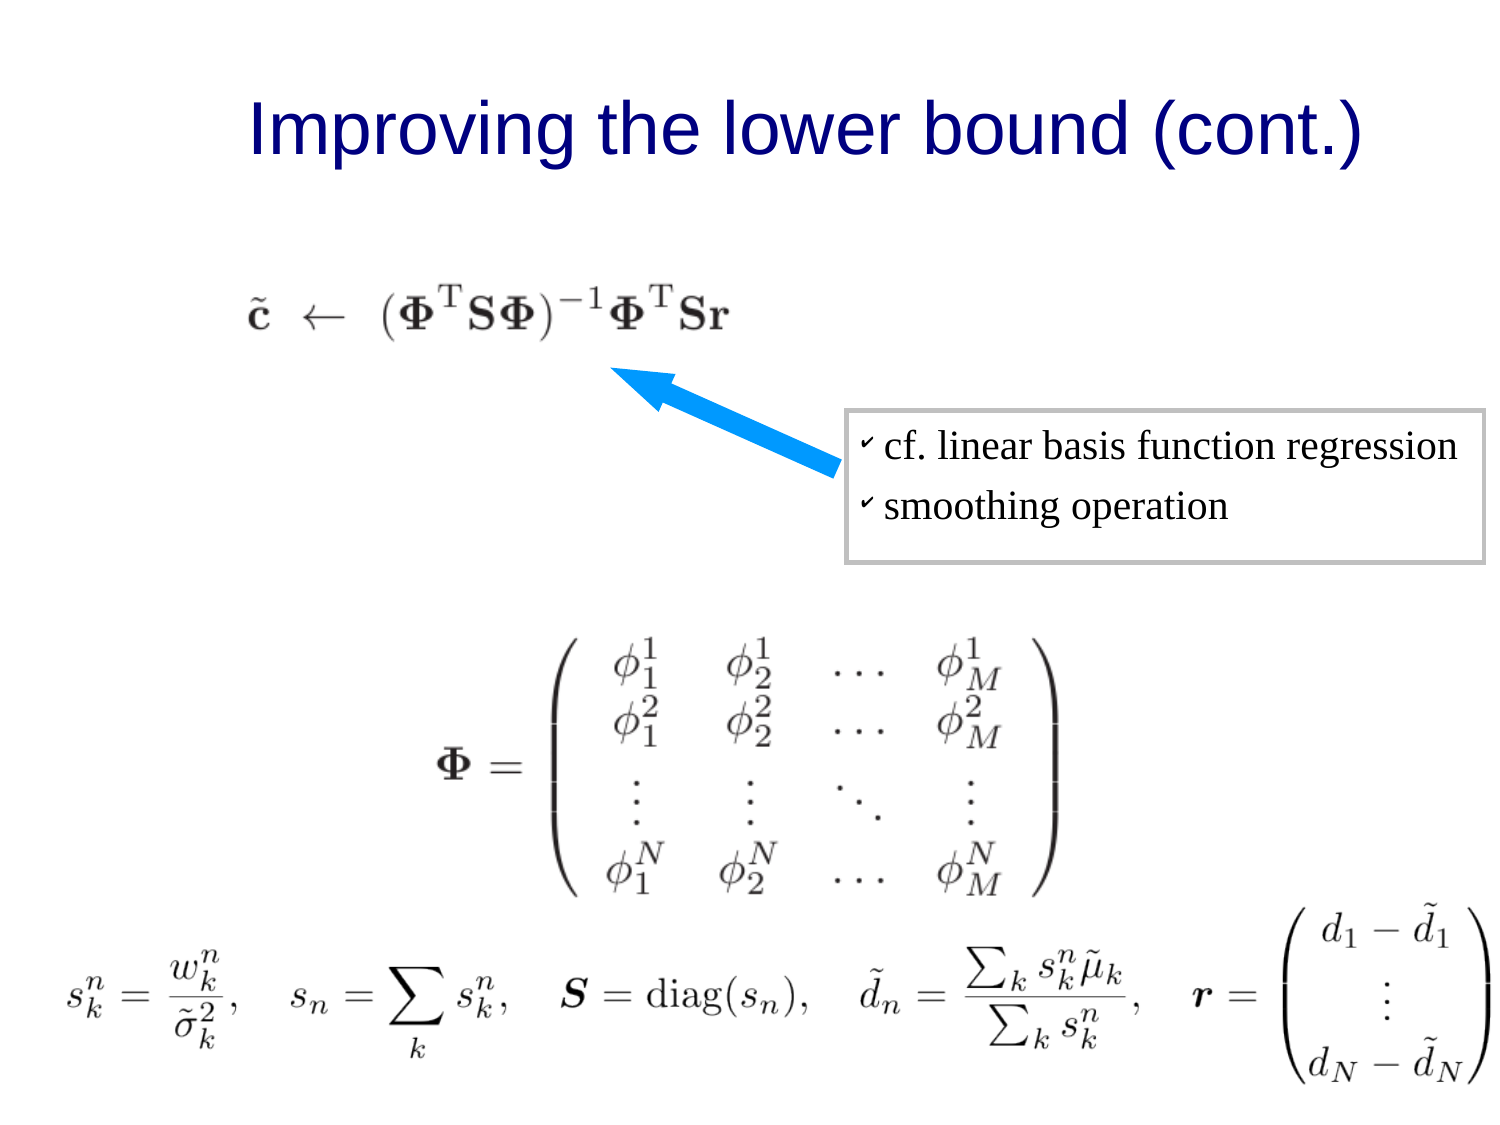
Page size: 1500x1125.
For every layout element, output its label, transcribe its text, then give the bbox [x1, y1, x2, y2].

text_box [610, 367, 842, 479]
title Improving the lower bound (cont.) [149, 65, 1463, 179]
picture [50, 623, 1500, 1101]
picture [232, 277, 757, 347]
text_box cf. linear basis function regression smoothing operation [846, 410, 1485, 563]
